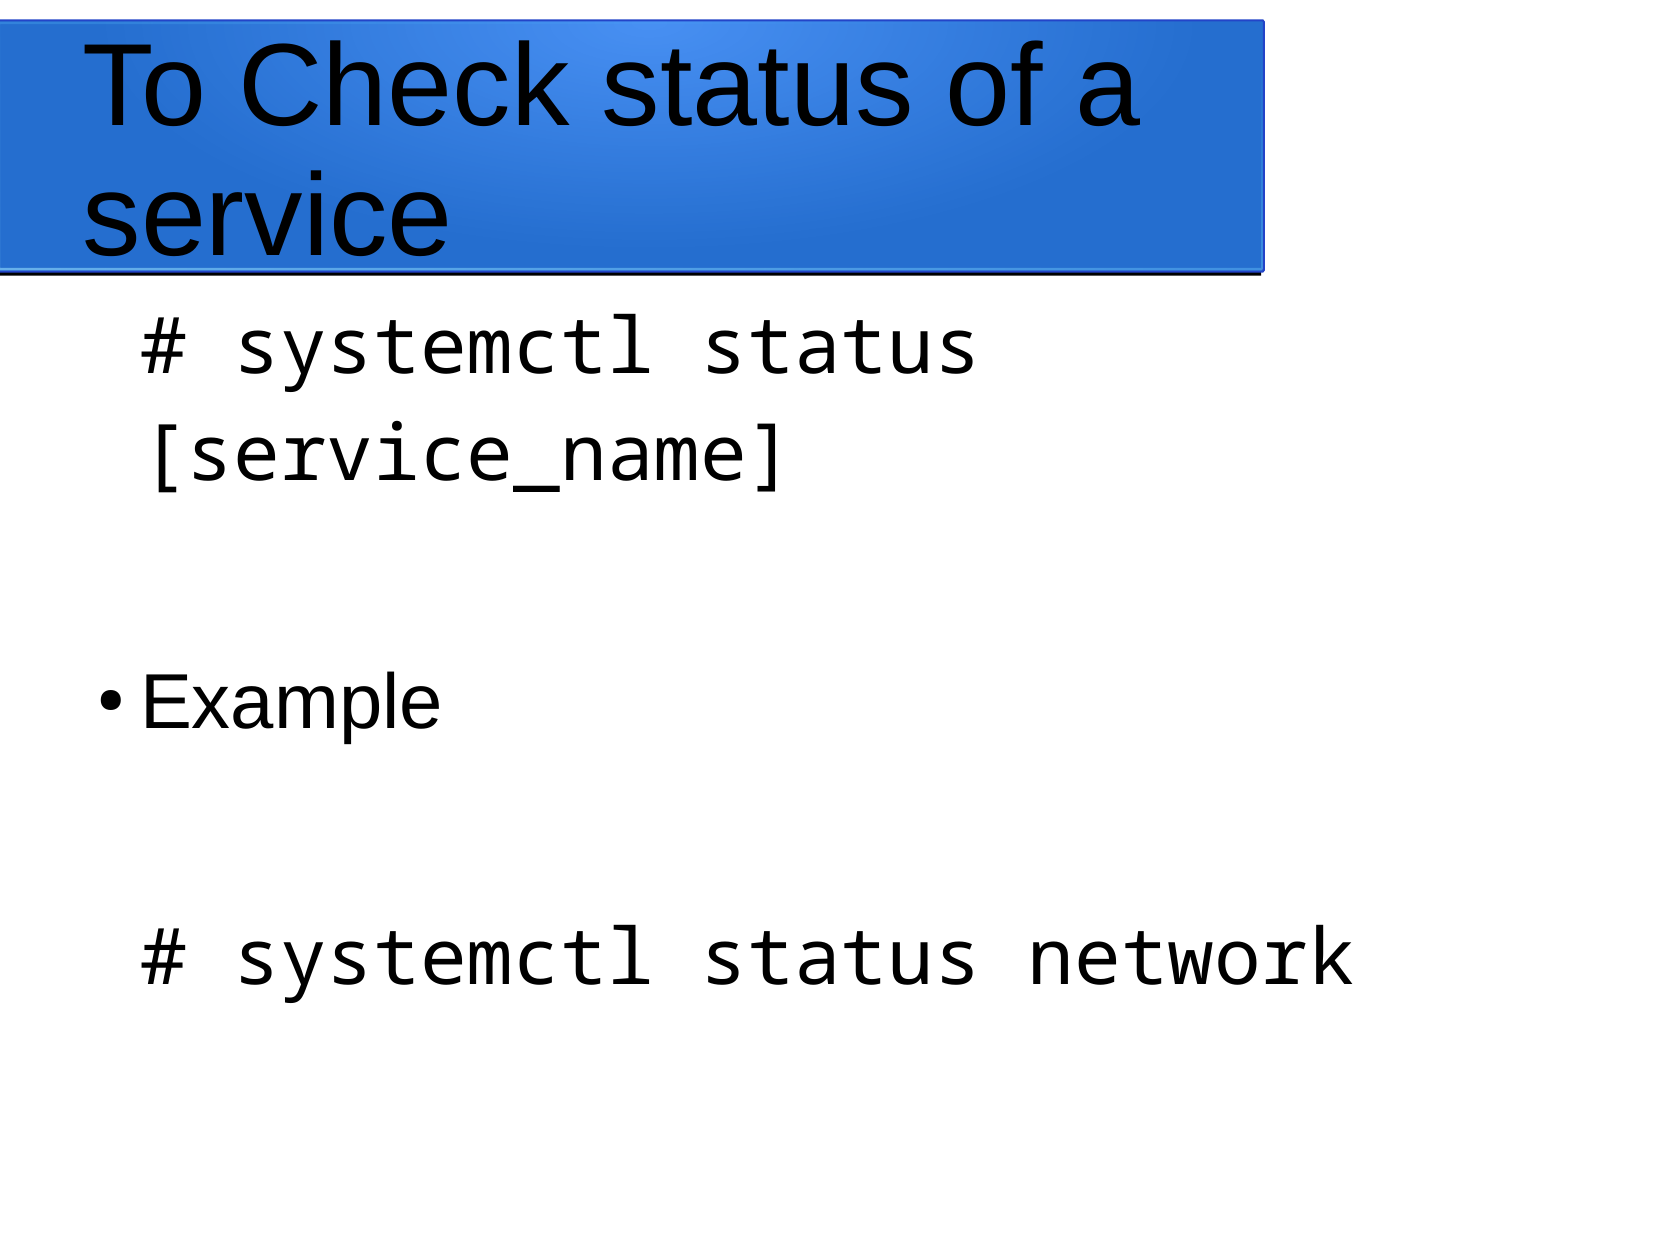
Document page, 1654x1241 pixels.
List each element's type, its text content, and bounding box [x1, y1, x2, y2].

title To Check status of a service [82, 19, 1235, 281]
list # systemctl status [service_name] Example # systemctl status network [82, 290, 1571, 1010]
